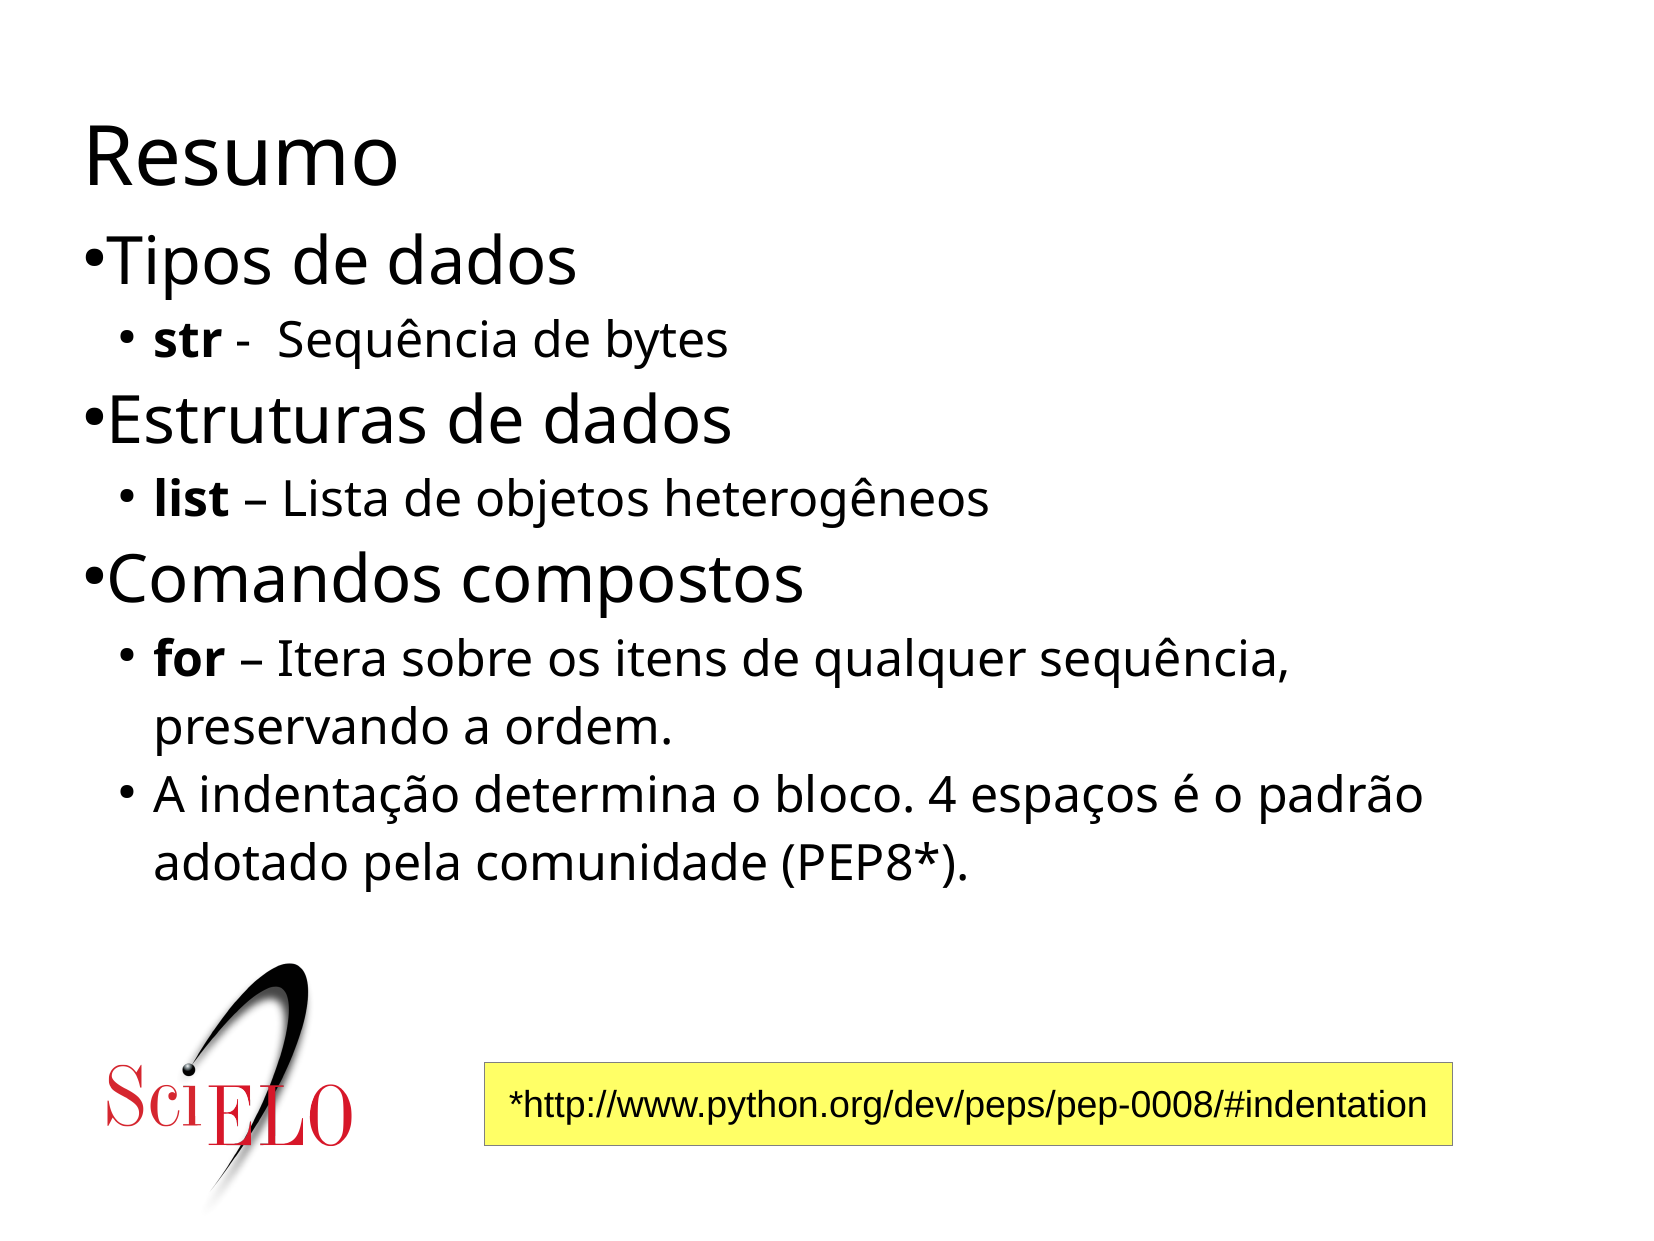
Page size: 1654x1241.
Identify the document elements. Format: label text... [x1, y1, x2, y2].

title Resumo [82, 49, 1571, 257]
picture [81, 944, 367, 1231]
subtitle Tipos de dados str - Sequência de bytes Estruturas de dados list – Lista de objetos heterogêneos Comandos compostos for – Itera sobre os itens de qualquer sequência, preservando a ordem. A indentação determina o bloco. 4 espaços é o padrão adotado pela comunidade (PEP8*). [82, 213, 1538, 1135]
text_box *http://www.python.org/dev/peps/pep-0008/#indentation [484, 1062, 1453, 1146]
